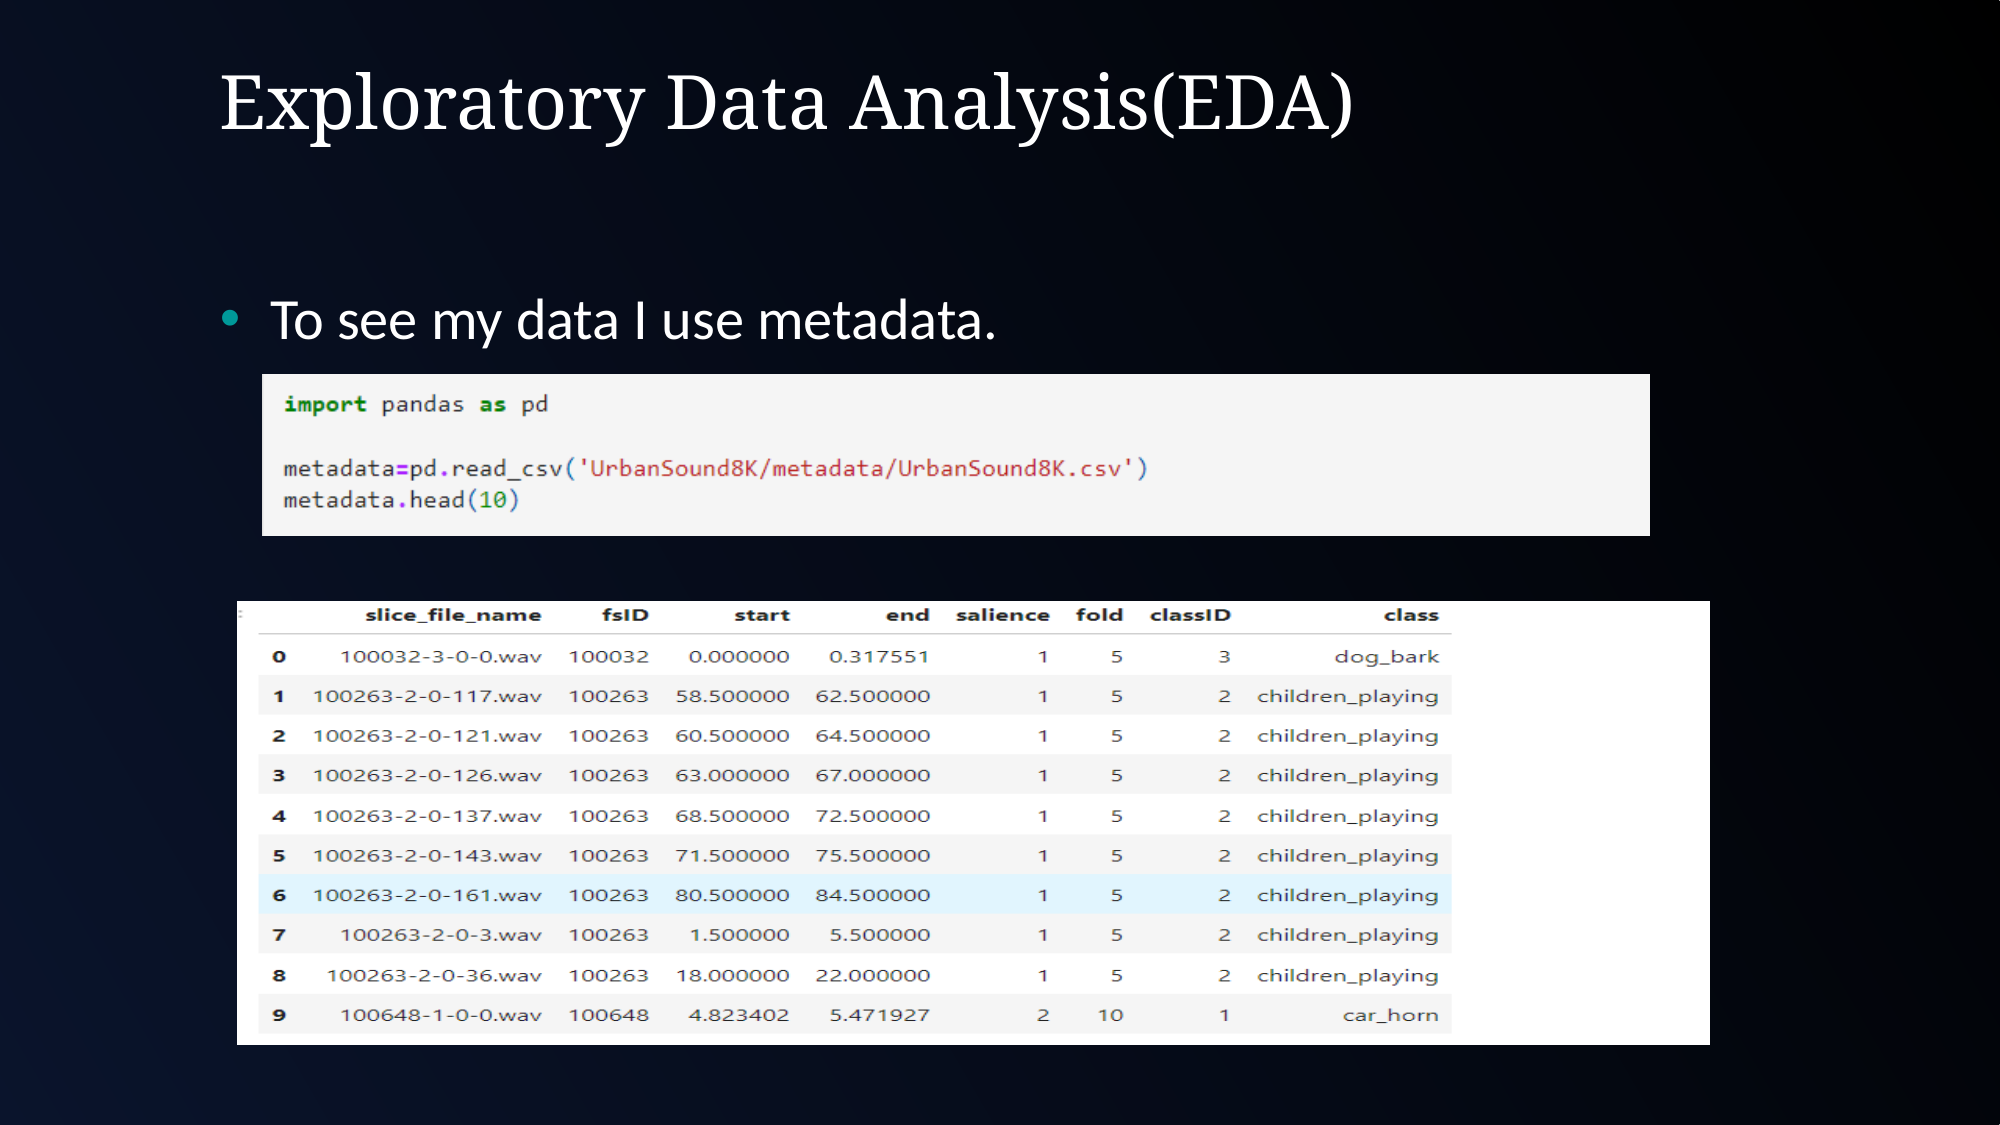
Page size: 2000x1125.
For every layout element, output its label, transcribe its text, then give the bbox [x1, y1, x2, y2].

picture [262, 375, 1650, 536]
picture [237, 601, 1710, 1045]
title Exploratory Data Analysis(EDA) [199, 45, 1900, 246]
list To see my data I use metadata. [199, 279, 1900, 1012]
